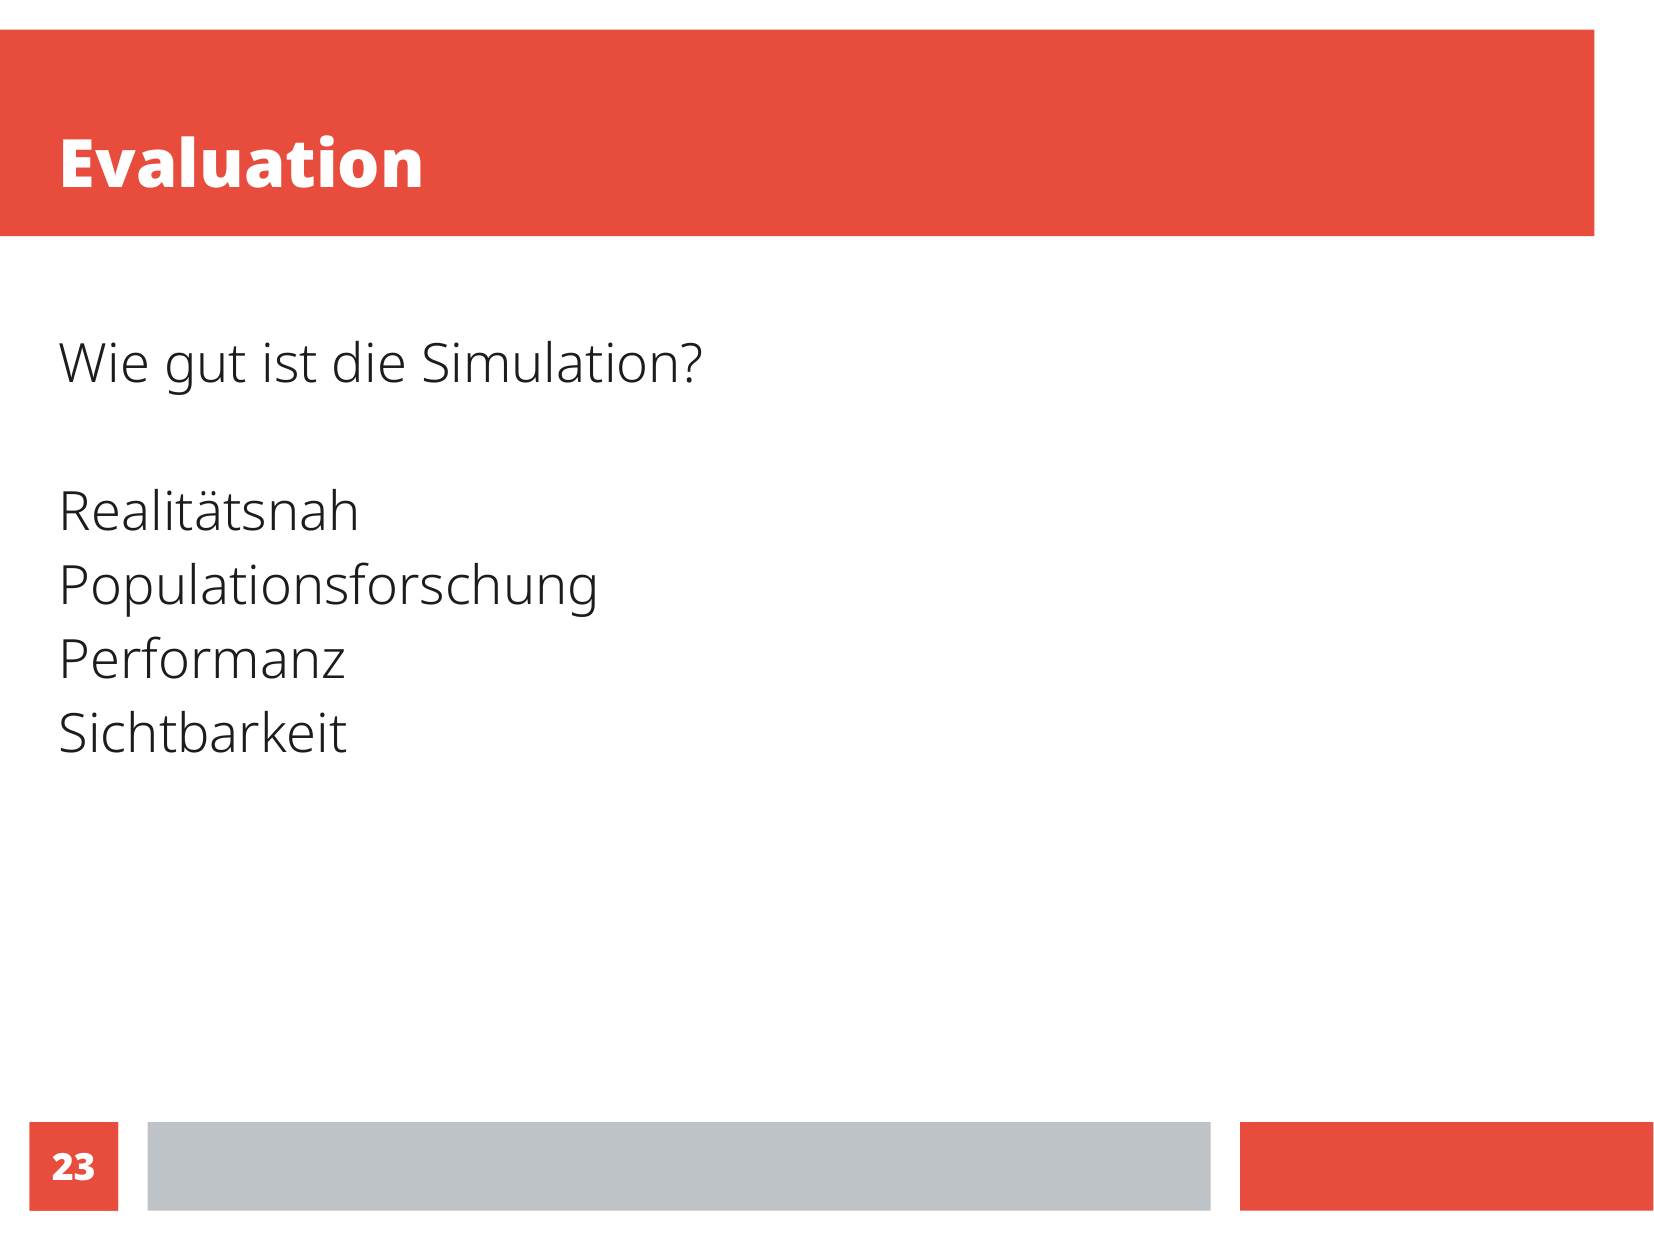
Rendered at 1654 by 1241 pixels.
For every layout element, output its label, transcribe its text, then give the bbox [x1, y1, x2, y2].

subtitle Wie gut ist die Simulation? Realitätsnah Populationsforschung Performanz Sichtbarkeit [59, 324, 1565, 1093]
title Evaluation [59, 49, 1595, 207]
